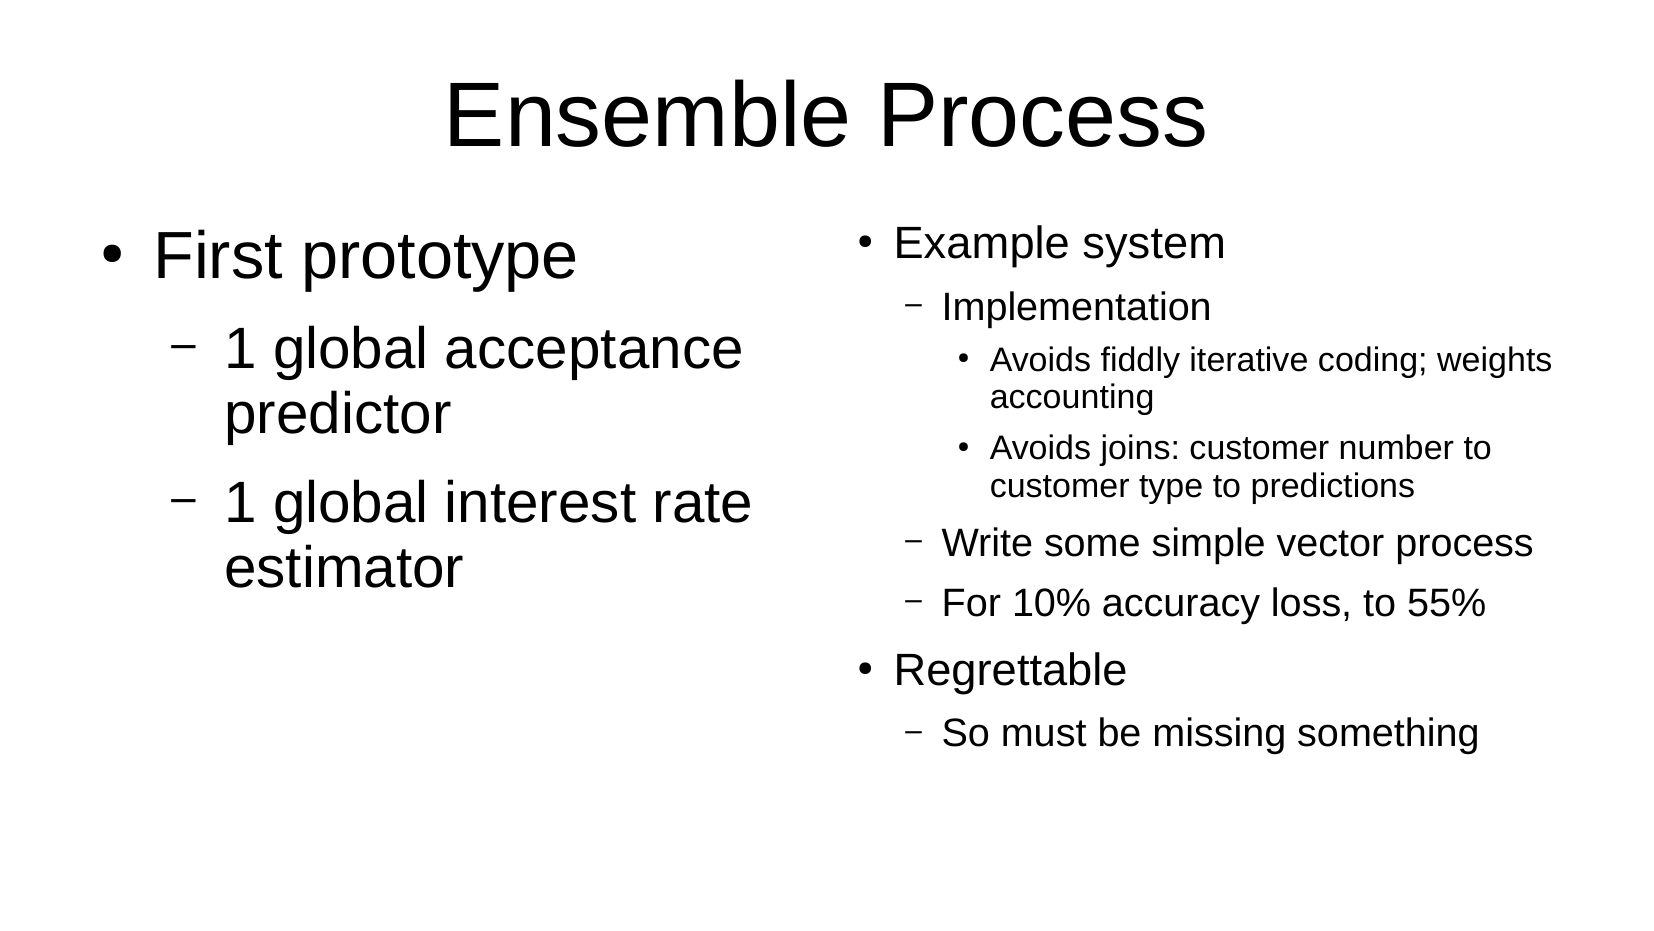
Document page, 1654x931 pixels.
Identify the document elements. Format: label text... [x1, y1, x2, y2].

list First prototype 1 global acceptance predictor 1 global interest rate estimator [82, 217, 809, 758]
title Ensemble Process [82, 37, 1571, 193]
list Example system Implementation Avoids fiddly iterative coding; weights accounting Avoids joins: customer number to customer type to predictions Write some simple vector process For 10% accuracy loss, to 55% Regrettable So must be missing something [845, 217, 1572, 758]
